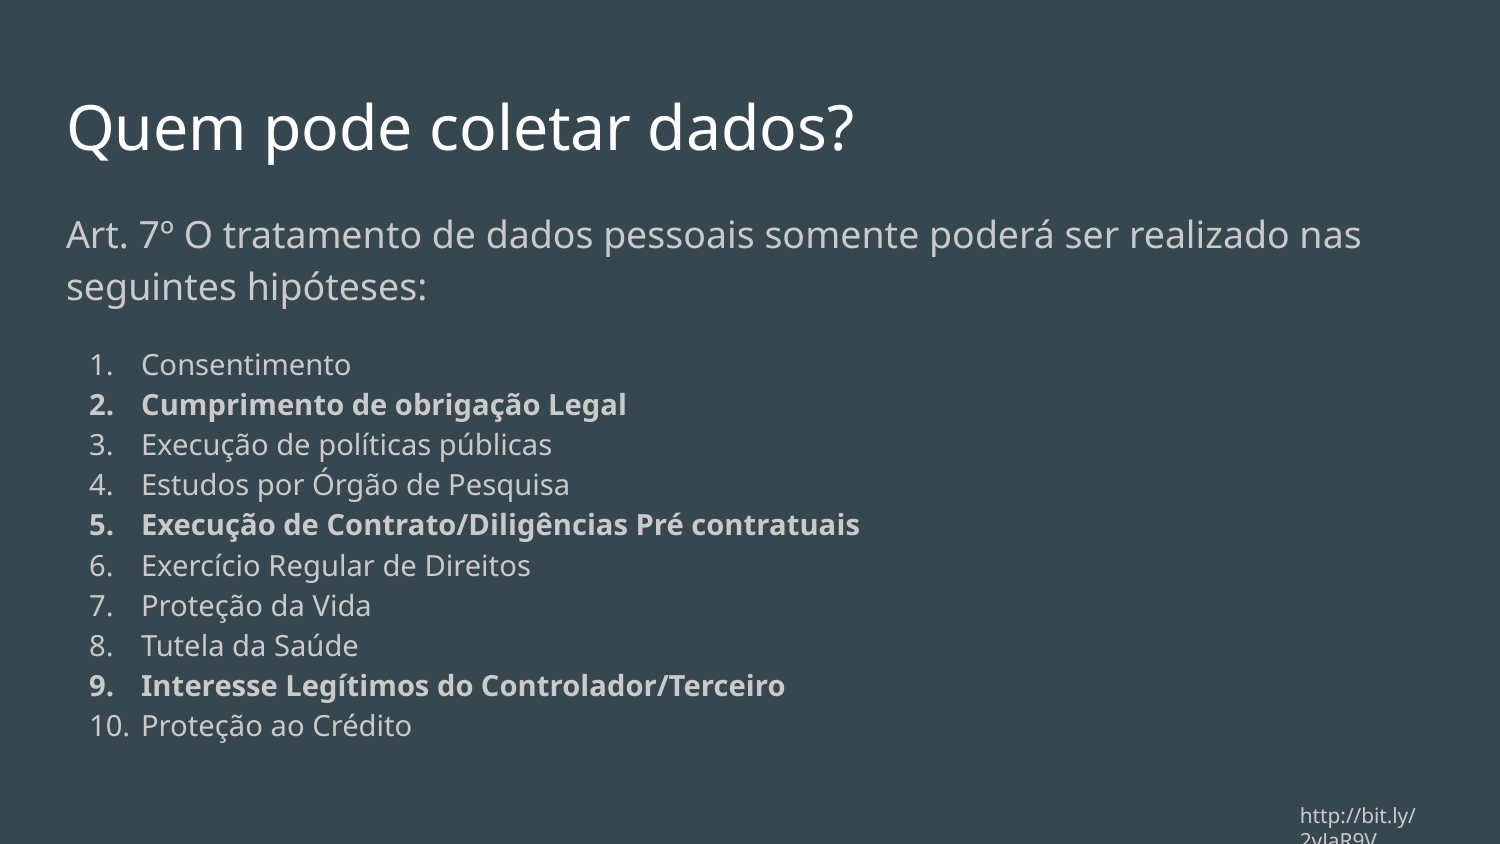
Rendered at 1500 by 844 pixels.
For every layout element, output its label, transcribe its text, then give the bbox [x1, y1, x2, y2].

title Quem pode coletar dados? [51, 72, 1449, 167]
list Art. 7º O tratamento de dados pessoais somente poderá ser realizado nas seguintes hipóteses: Consentimento Cumprimento de obrigação Legal Execução de políticas públicas Estudos por Órgão de Pesquisa Execução de Contrato/Diligências Pré contratuais Exercício Regular de Direitos Proteção da Vida Tutela da Saúde Interesse Legítimos do Controlador/Terceiro Proteção ao Crédito [51, 189, 1449, 747]
text_box http://bit.ly/2yJaR9V [1285, 787, 1500, 844]
